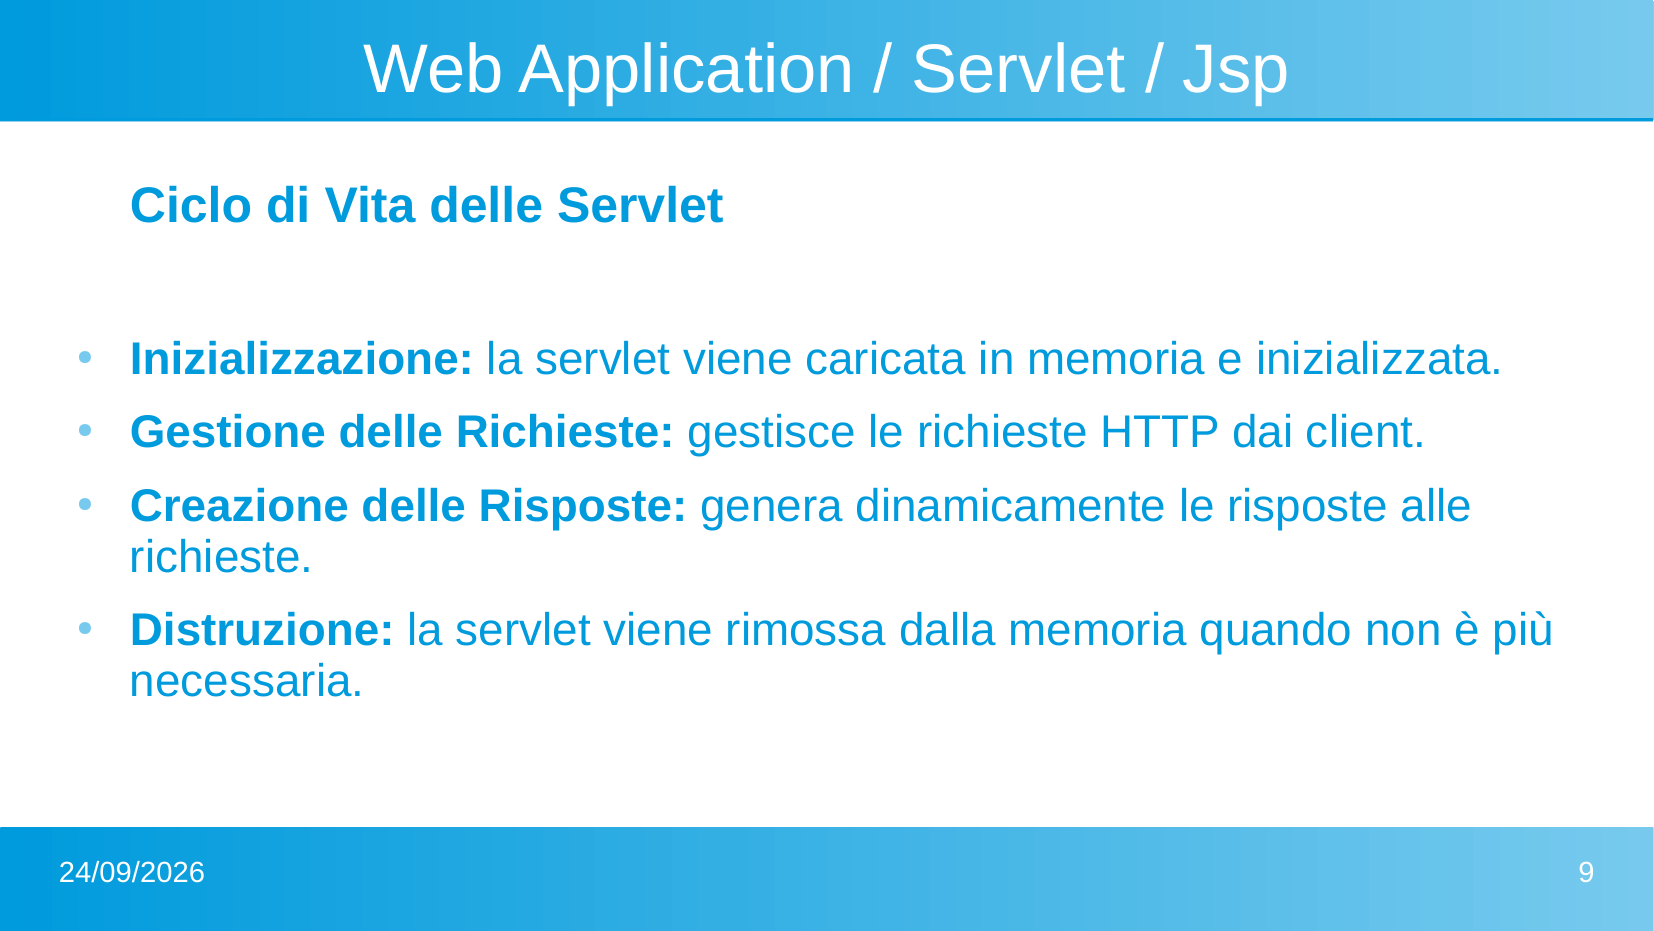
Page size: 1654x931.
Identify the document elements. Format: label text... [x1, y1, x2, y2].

list Ciclo di Vita delle Servlet Inizializzazione: la servlet viene caricata in memoria e inizializzata. Gestione delle Richieste: gestisce le richieste HTTP dai client. Creazione delle Risposte: genera dinamicamente le risposte alle richieste. Distruzione: la servlet viene rimossa dalla memoria quando non è più necessaria. [59, 177, 1595, 768]
title Web Application / Servlet / Jsp [59, 29, 1595, 108]
